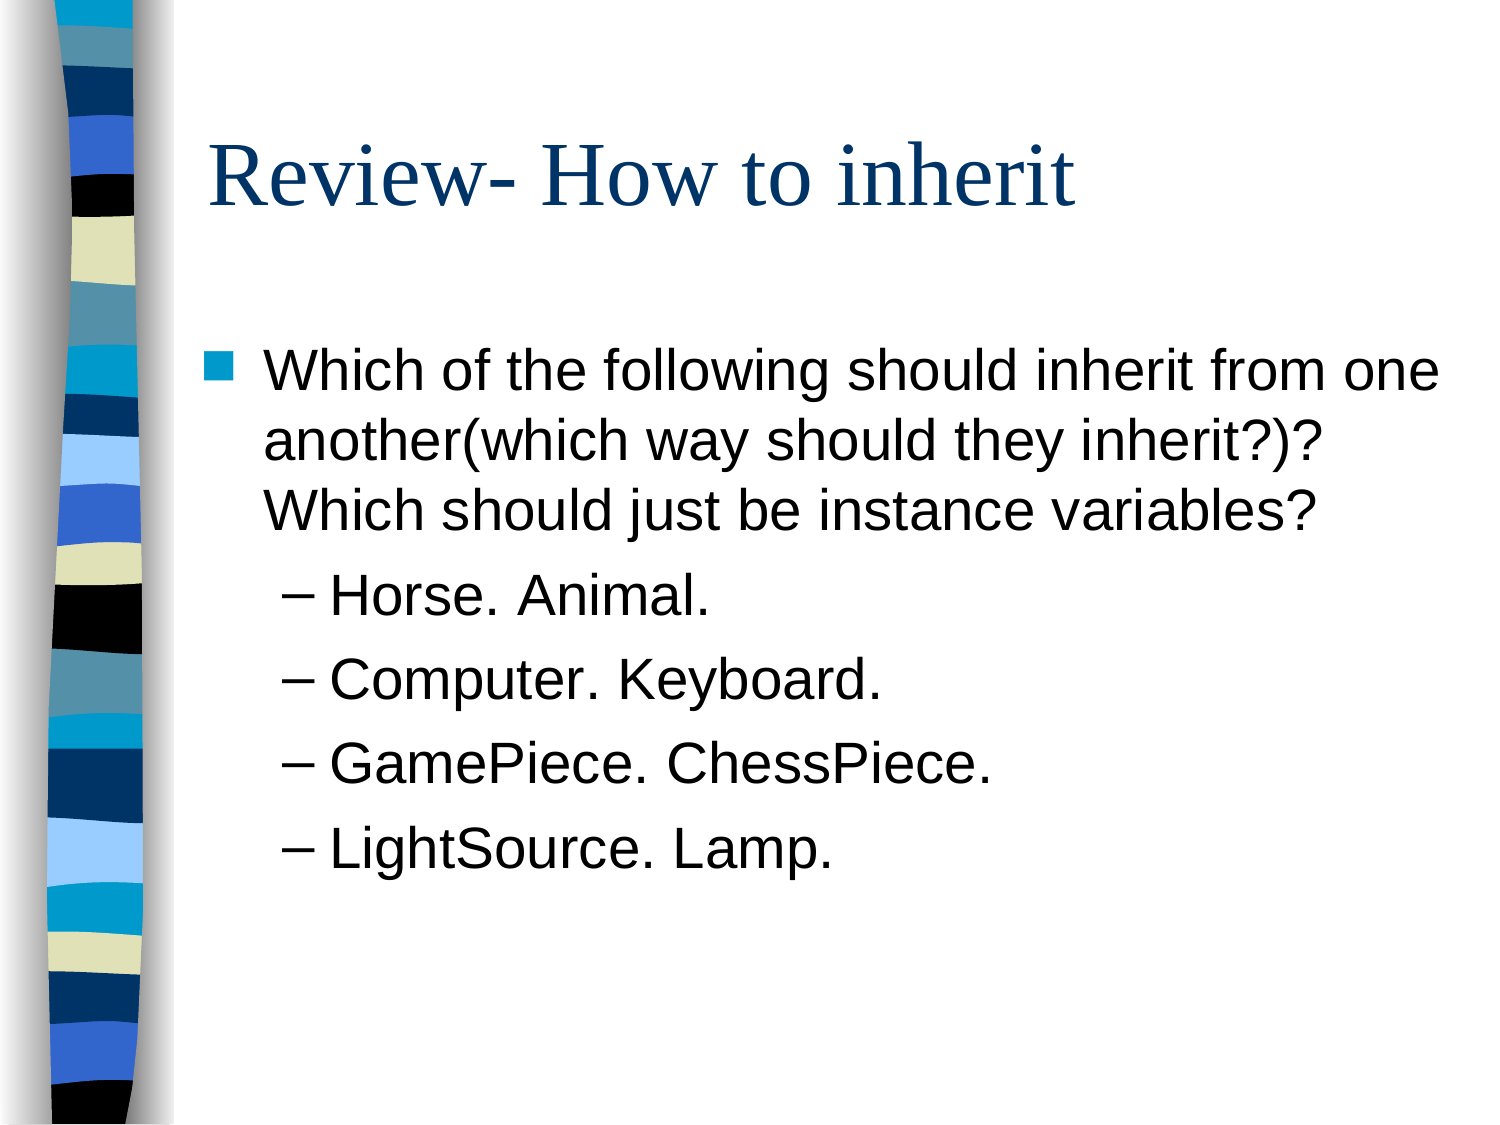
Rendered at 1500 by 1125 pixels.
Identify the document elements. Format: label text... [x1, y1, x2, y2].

title Review- How to inherit [192, 74, 1468, 263]
list Which of the following should inherit from one another(which way should they inherit?)? Which should just be instance variables? Horse. Animal. Computer. Keyboard. GamePiece. ChessPiece. LightSource. Lamp. [192, 324, 1468, 1000]
